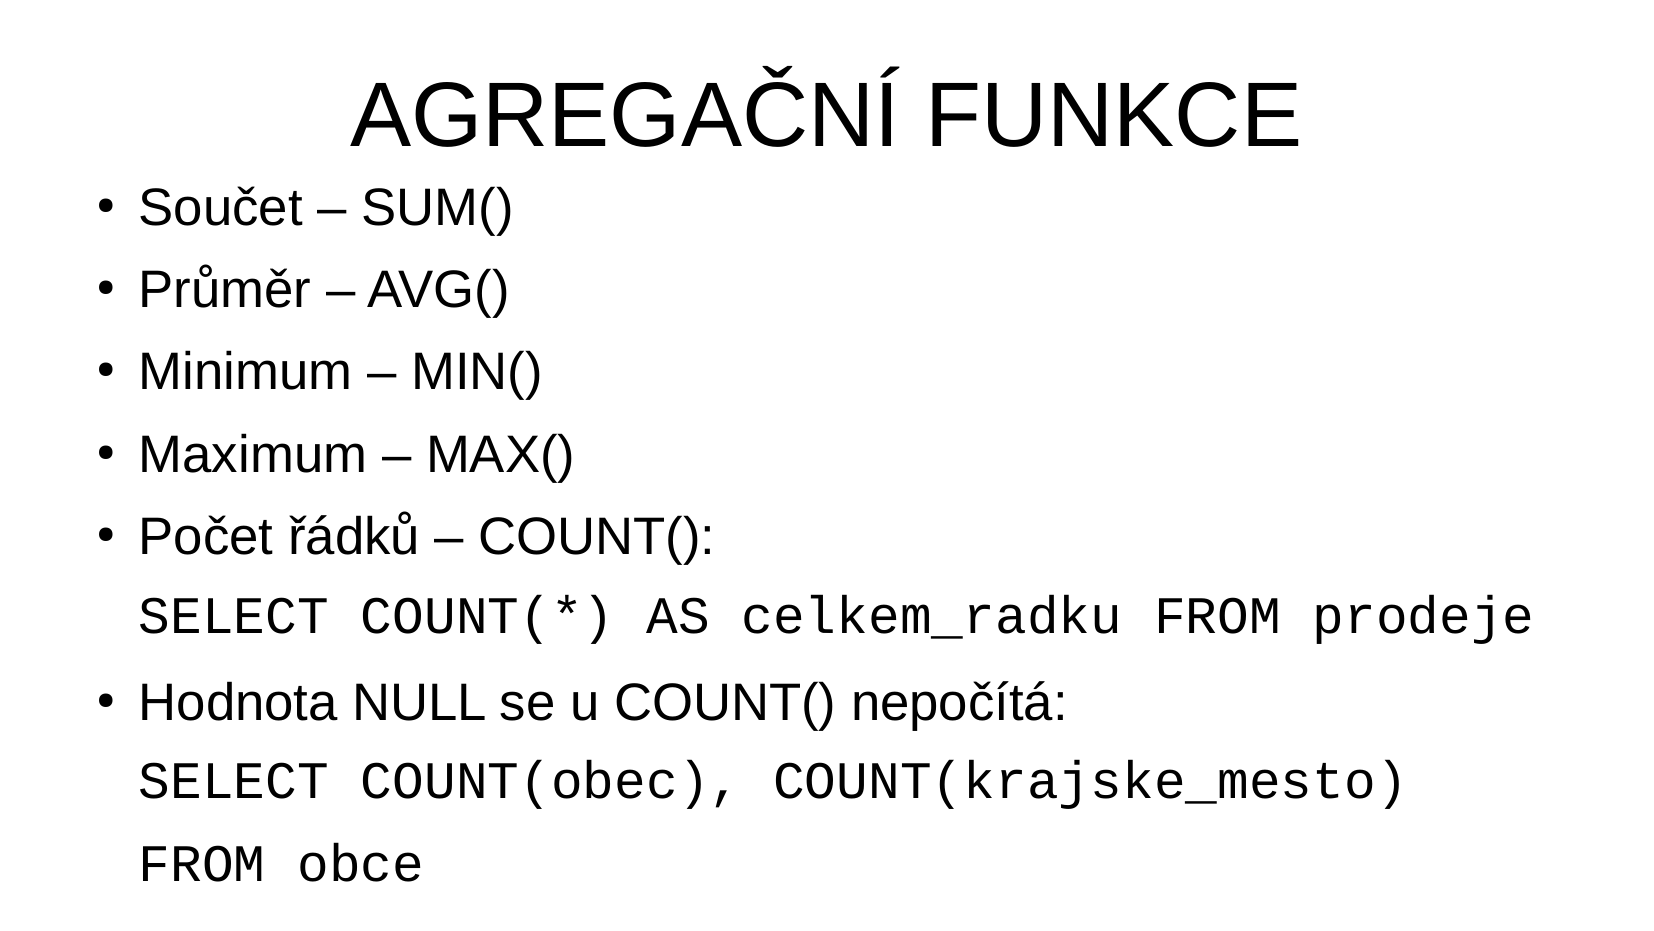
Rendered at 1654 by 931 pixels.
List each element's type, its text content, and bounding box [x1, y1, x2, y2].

list Součet – SUM() Průměr – AVG() Minimum – MIN() Maximum – MAX() Počet řádků – COUNT(): SELECT COUNT(*) AS celkem_radku FROM prodeje Hodnota NULL se u COUNT() nepočítá: SELECT COUNT(obec), COUNT(krajske_mesto) FROM obce [82, 177, 1571, 916]
title AGREGAČNÍ FUNKCE [82, 37, 1571, 177]
